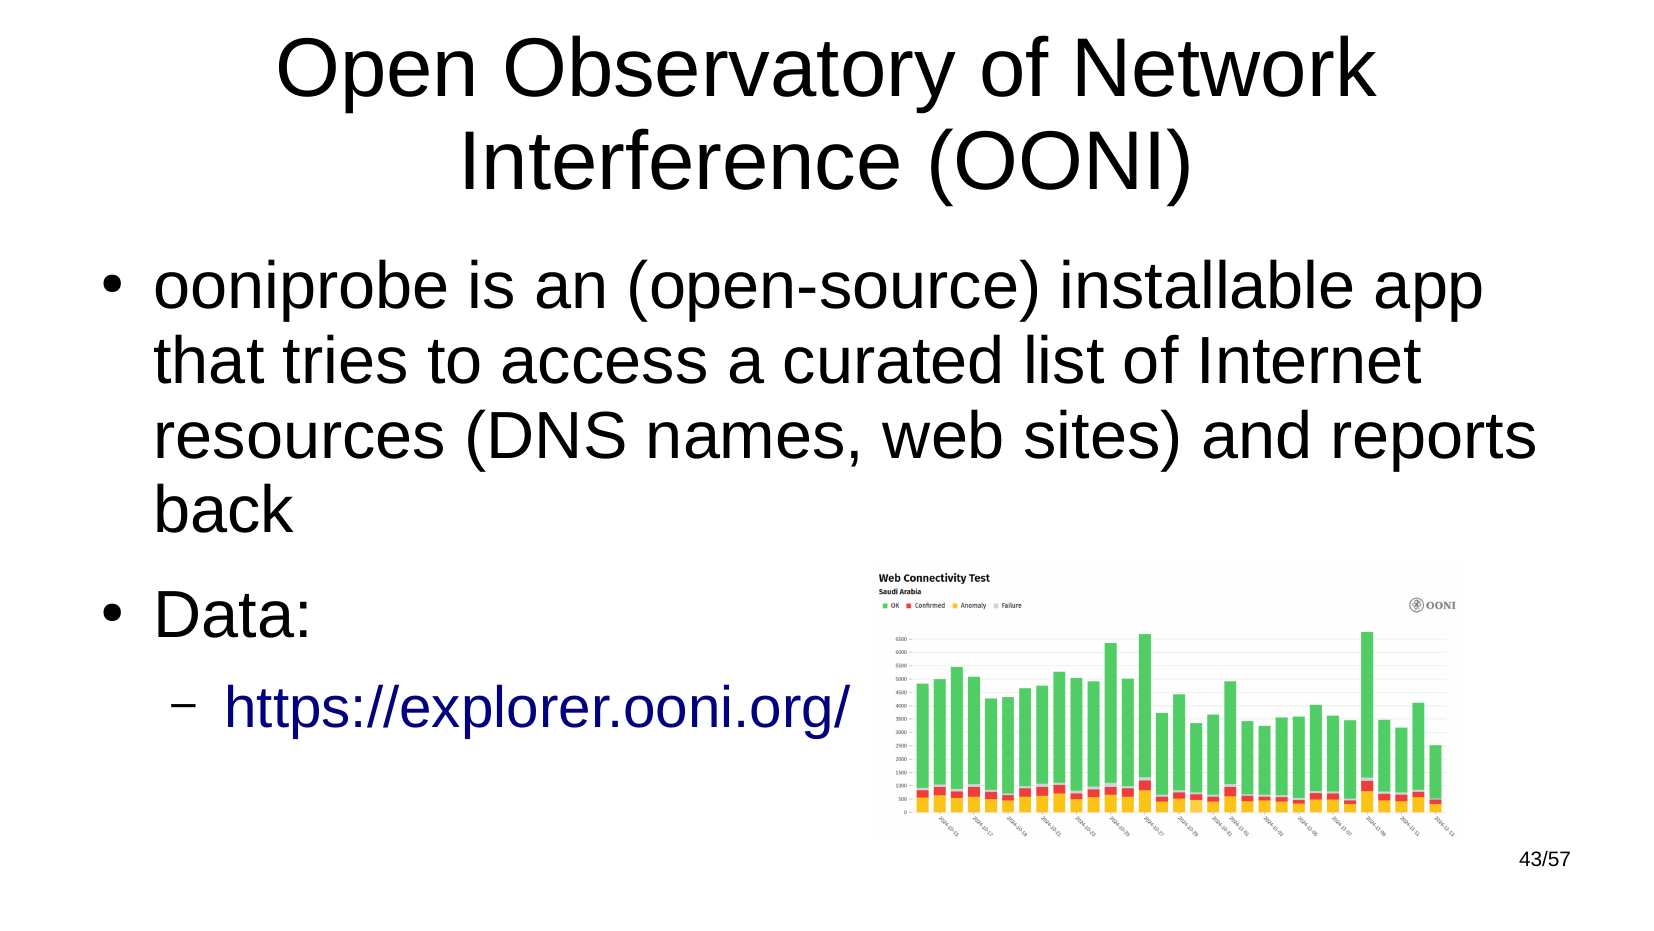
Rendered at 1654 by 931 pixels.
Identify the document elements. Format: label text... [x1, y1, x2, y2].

list ooniprobe is an (open-source) installable app that tries to access a curated list of Internet resources (DNS names, web sites) and reports back Data: https://explorer.ooni.org/ [82, 248, 1571, 788]
title Open Observatory of Network Interference (OONI) [82, 21, 1571, 208]
picture [874, 561, 1465, 839]
